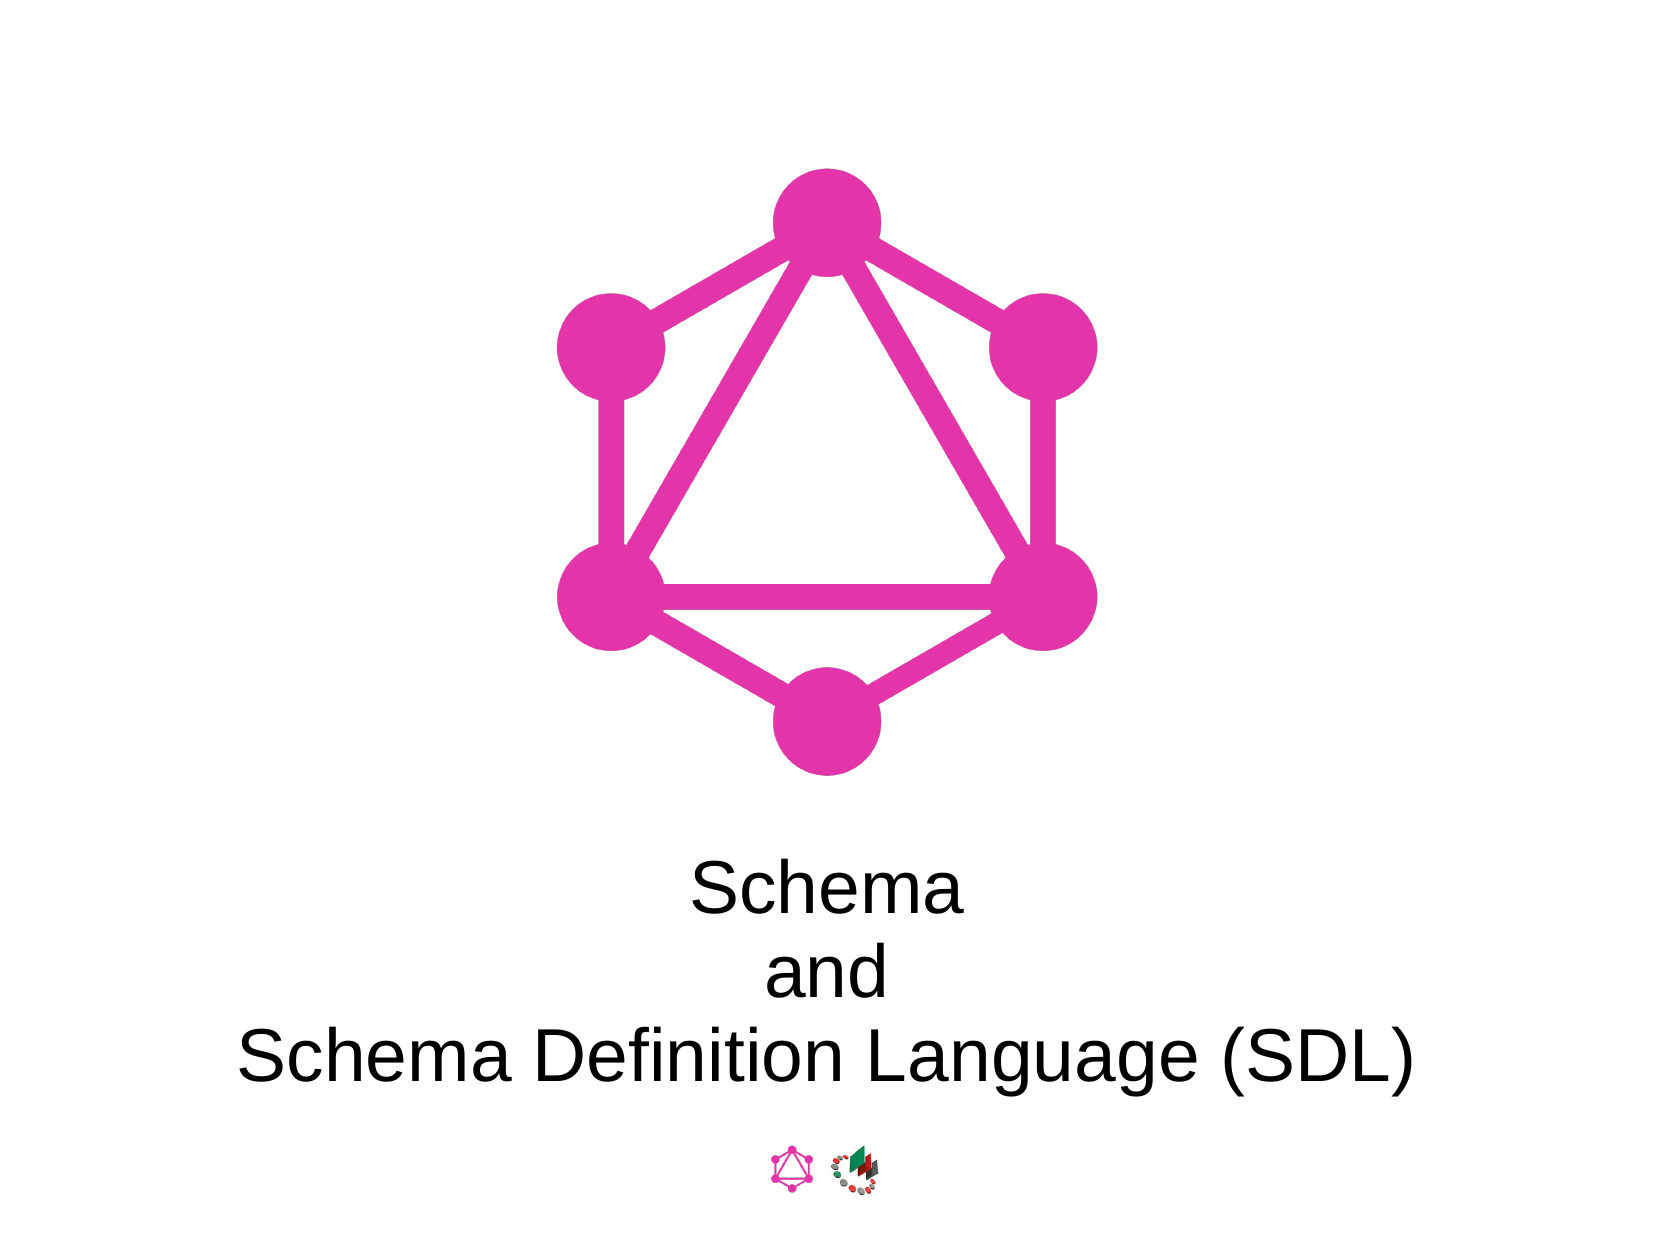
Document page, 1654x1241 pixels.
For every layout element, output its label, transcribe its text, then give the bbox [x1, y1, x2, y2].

picture [517, 162, 1137, 782]
title Schema and Schema Definition Language (SDL) [82, 845, 1571, 1098]
picture [826, 1141, 886, 1202]
picture [768, 1145, 816, 1193]
